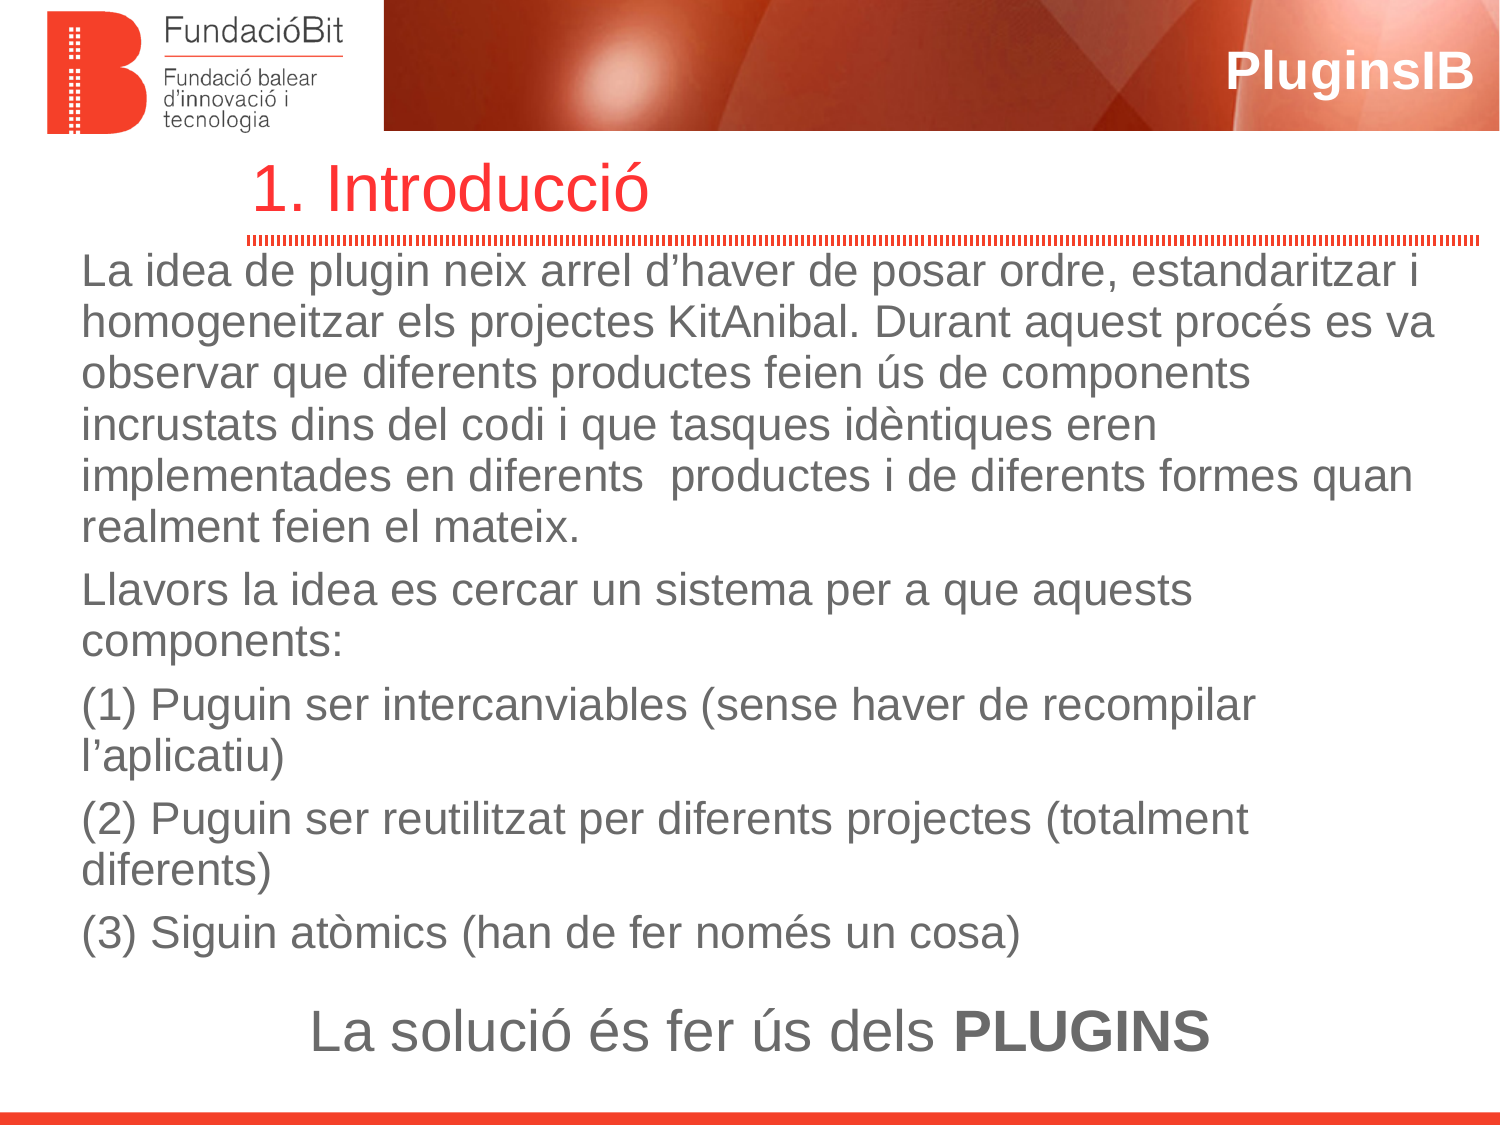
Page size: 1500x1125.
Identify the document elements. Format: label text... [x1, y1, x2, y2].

picture [47, 11, 343, 134]
picture [383, 0, 1500, 131]
title PluginsIB [324, 19, 1477, 123]
text_box 1. Introducció [78, 150, 1300, 226]
text_box La idea de plugin neix arrel d’haver de posar ordre, estandaritzar i homogeneitzar els projectes KitAnibal. Durant aquest procés es va observar que diferents productes feien ús de components incrustats dins del codi i que tasques idèntiques eren implementades en diferents productes i de diferents formes quan realment feien el mateix. Llavors la idea es cercar un sistema per a que aquests components: (1) Puguin ser intercanviables (sense haver de recompilar l’aplicatiu) (2) Puguin ser reutilitzat per diferents projectes (totalment diferents) (3) Siguin atòmics (han de fer només un cosa) La solució és fer ús dels PLUGINS [81, 244, 1440, 1062]
